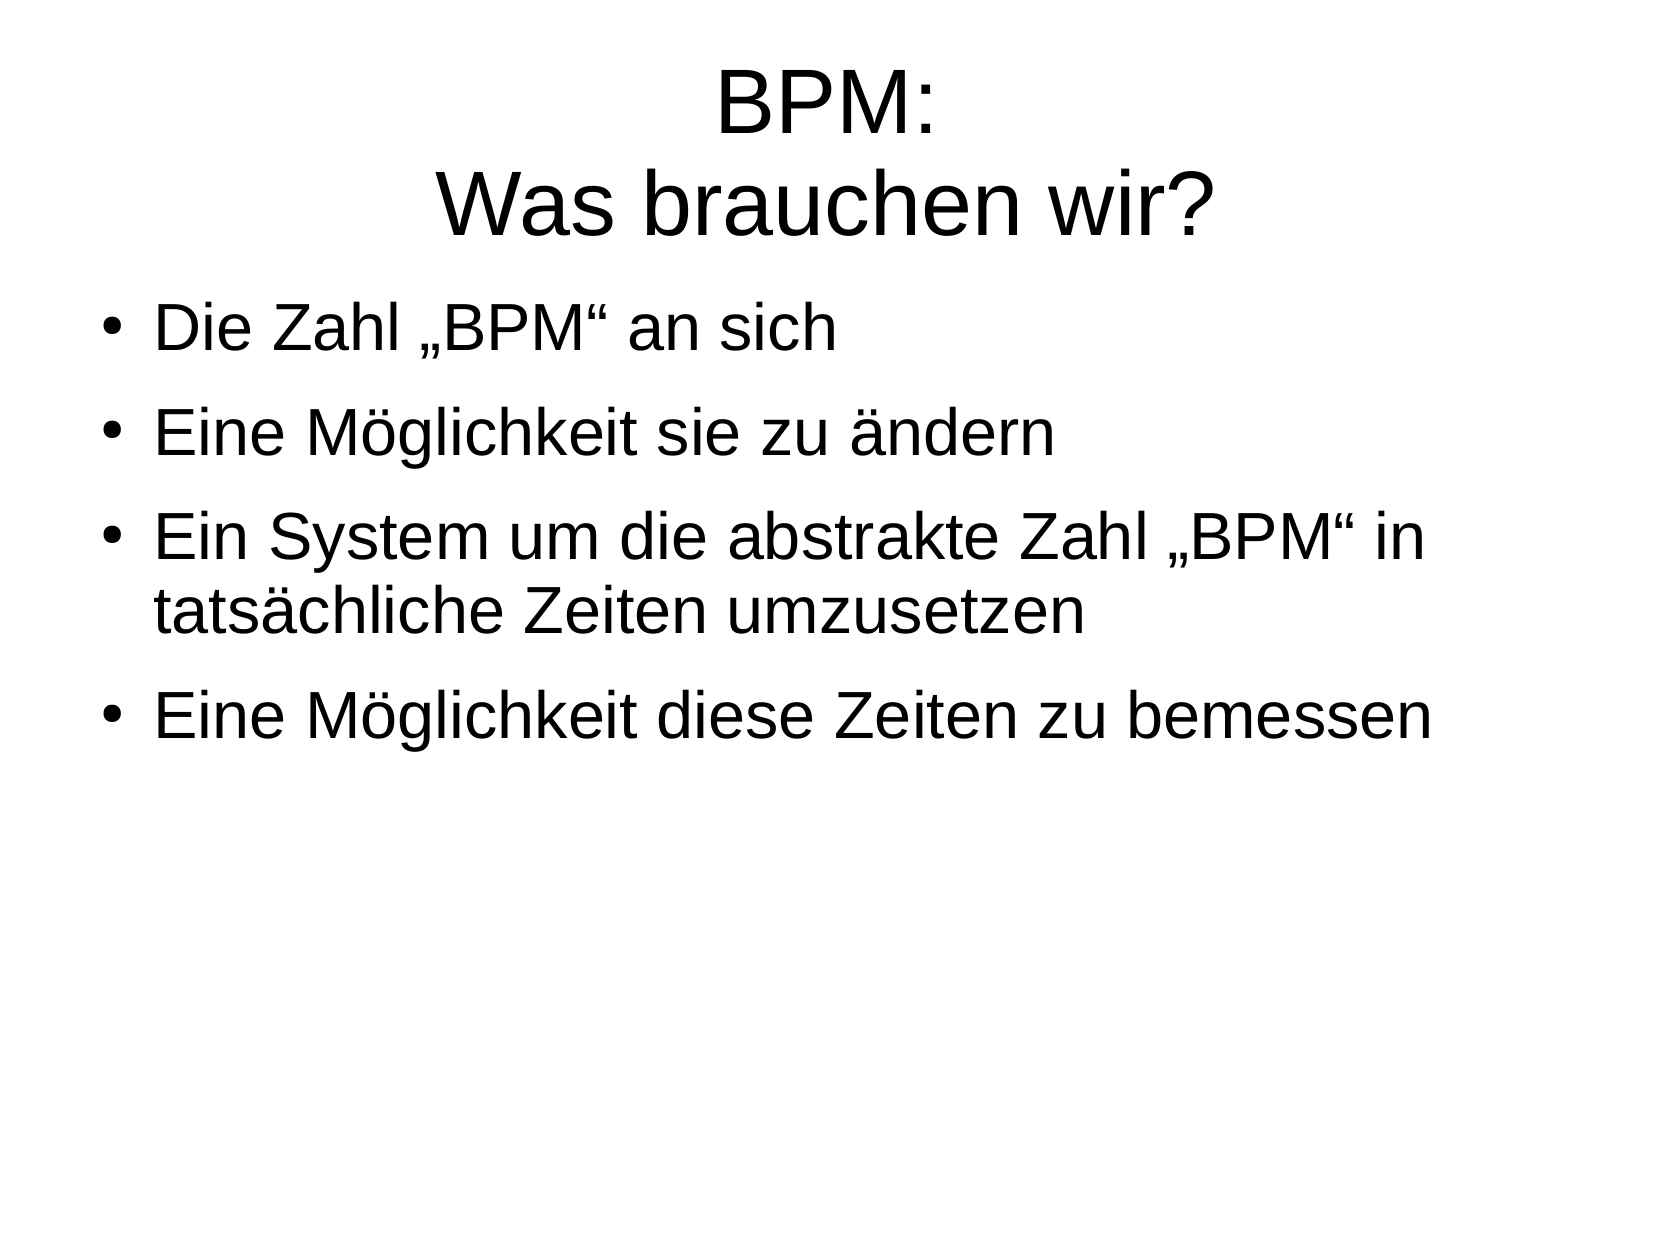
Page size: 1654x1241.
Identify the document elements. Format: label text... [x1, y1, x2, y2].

list Die Zahl „BPM“ an sich Eine Möglichkeit sie zu ändern Ein System um die abstrakte Zahl „BPM“ in tatsächliche Zeiten umzusetzen Eine Möglichkeit diese Zeiten zu bemessen [82, 290, 1571, 1109]
title BPM: Was brauchen wir? [82, 49, 1571, 257]
